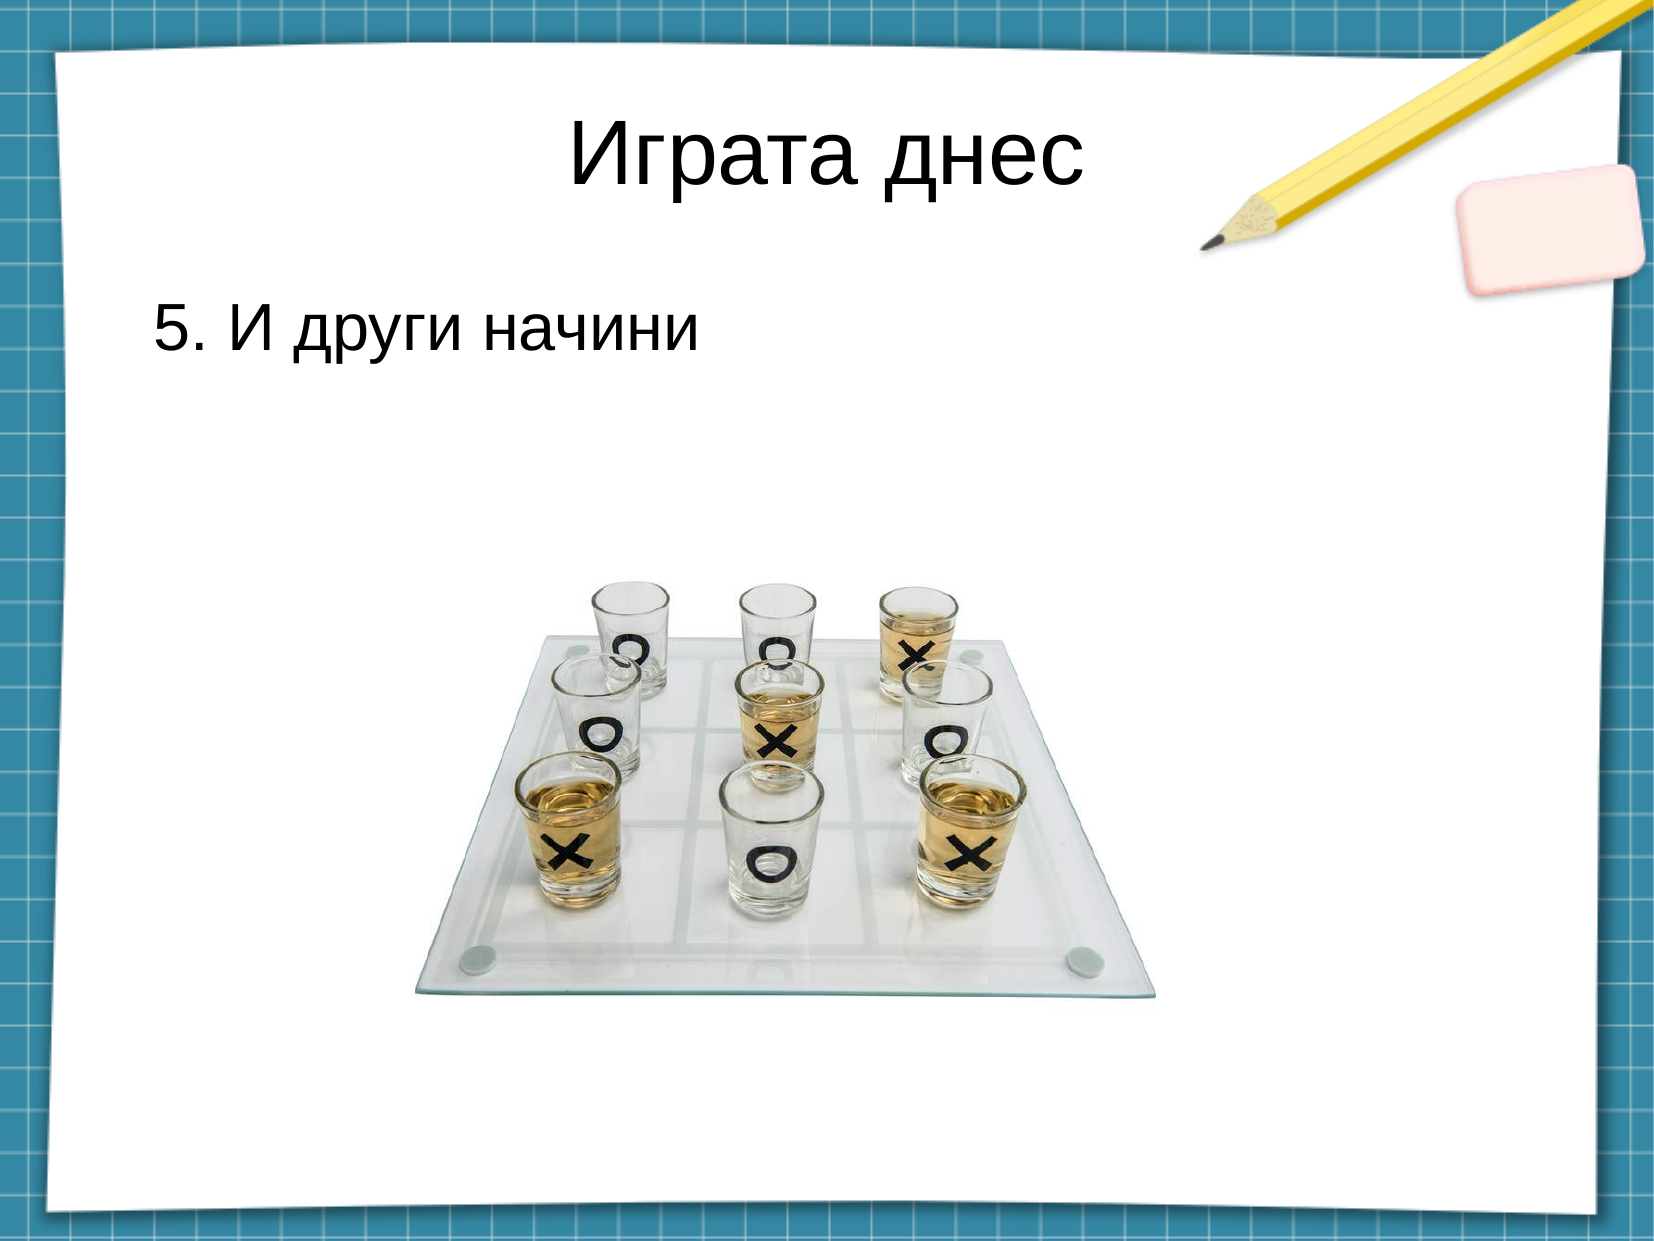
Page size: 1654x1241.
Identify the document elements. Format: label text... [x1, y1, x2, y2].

list 5. И други начини [82, 290, 1571, 634]
title Играта днес [82, 49, 1571, 257]
picture [0, 0, 1654, 1241]
